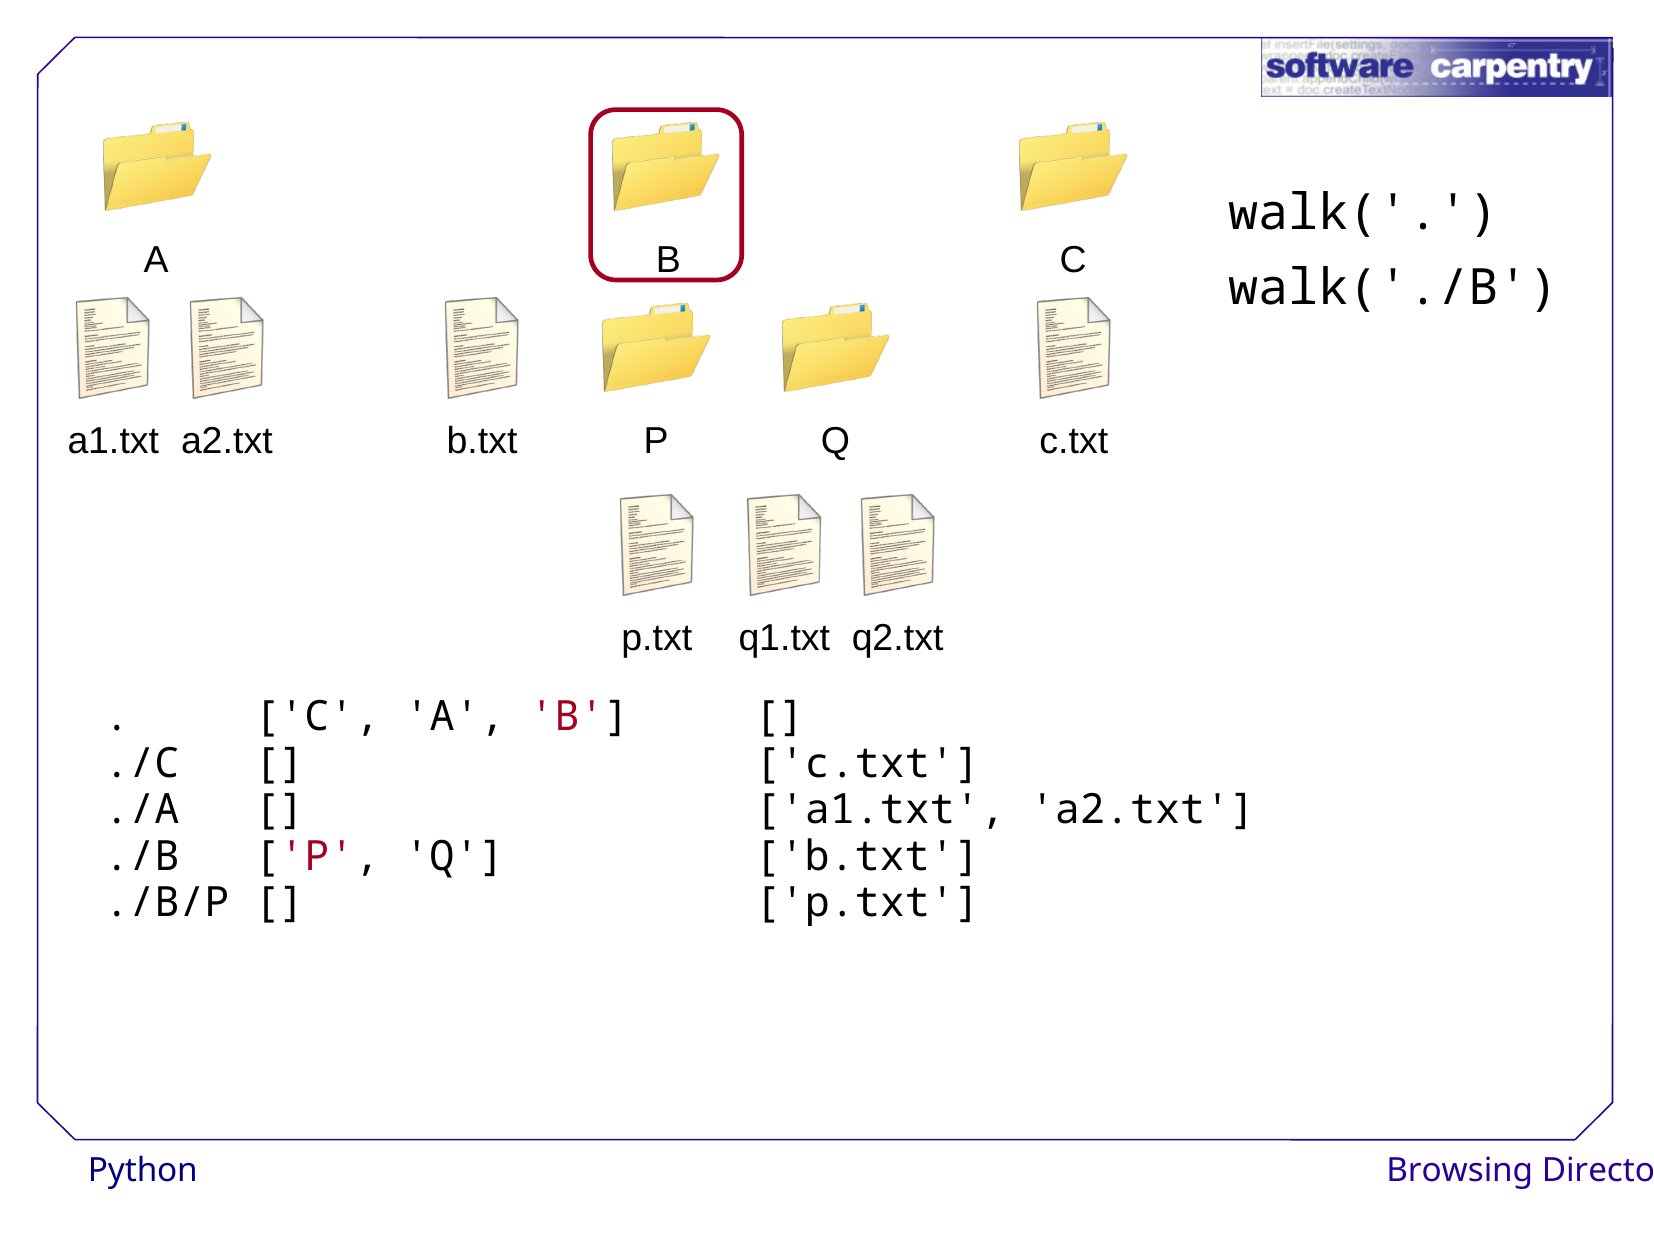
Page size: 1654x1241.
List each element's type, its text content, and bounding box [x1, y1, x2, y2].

text_box q2.txt [846, 609, 959, 668]
picture [1017, 290, 1131, 404]
text_box walk('.') walk('./B') [1214, 156, 1517, 252]
text_box B [640, 231, 696, 277]
picture [99, 108, 215, 224]
picture [1015, 108, 1131, 224]
text_box A [128, 231, 184, 290]
text_box a2.txt [175, 412, 288, 470]
text_box P [628, 412, 684, 470]
picture [425, 290, 539, 404]
text_box a1.txt [52, 412, 175, 470]
picture [608, 112, 723, 224]
picture [727, 487, 955, 602]
text_box c.txt [1024, 412, 1124, 470]
text_box p.txt [606, 609, 708, 668]
text_box Q [805, 412, 865, 470]
text_box B [640, 283, 696, 290]
picture [600, 487, 714, 602]
picture [1261, 39, 1613, 97]
picture [56, 290, 284, 404]
text_box C [1044, 231, 1102, 290]
picture [598, 289, 714, 405]
picture [778, 289, 893, 405]
text_box b.txt [431, 412, 533, 470]
text_box q1.txt [723, 609, 846, 668]
text_box . ['C', 'A', 'B'] [] ./C [] ['c.txt'] ./A [] ['a1.txt', 'a2.txt'] ./B ['P', 'Q'] ['b.txt'] ./B/P [] ['p.txt'] [89, 686, 1512, 1150]
